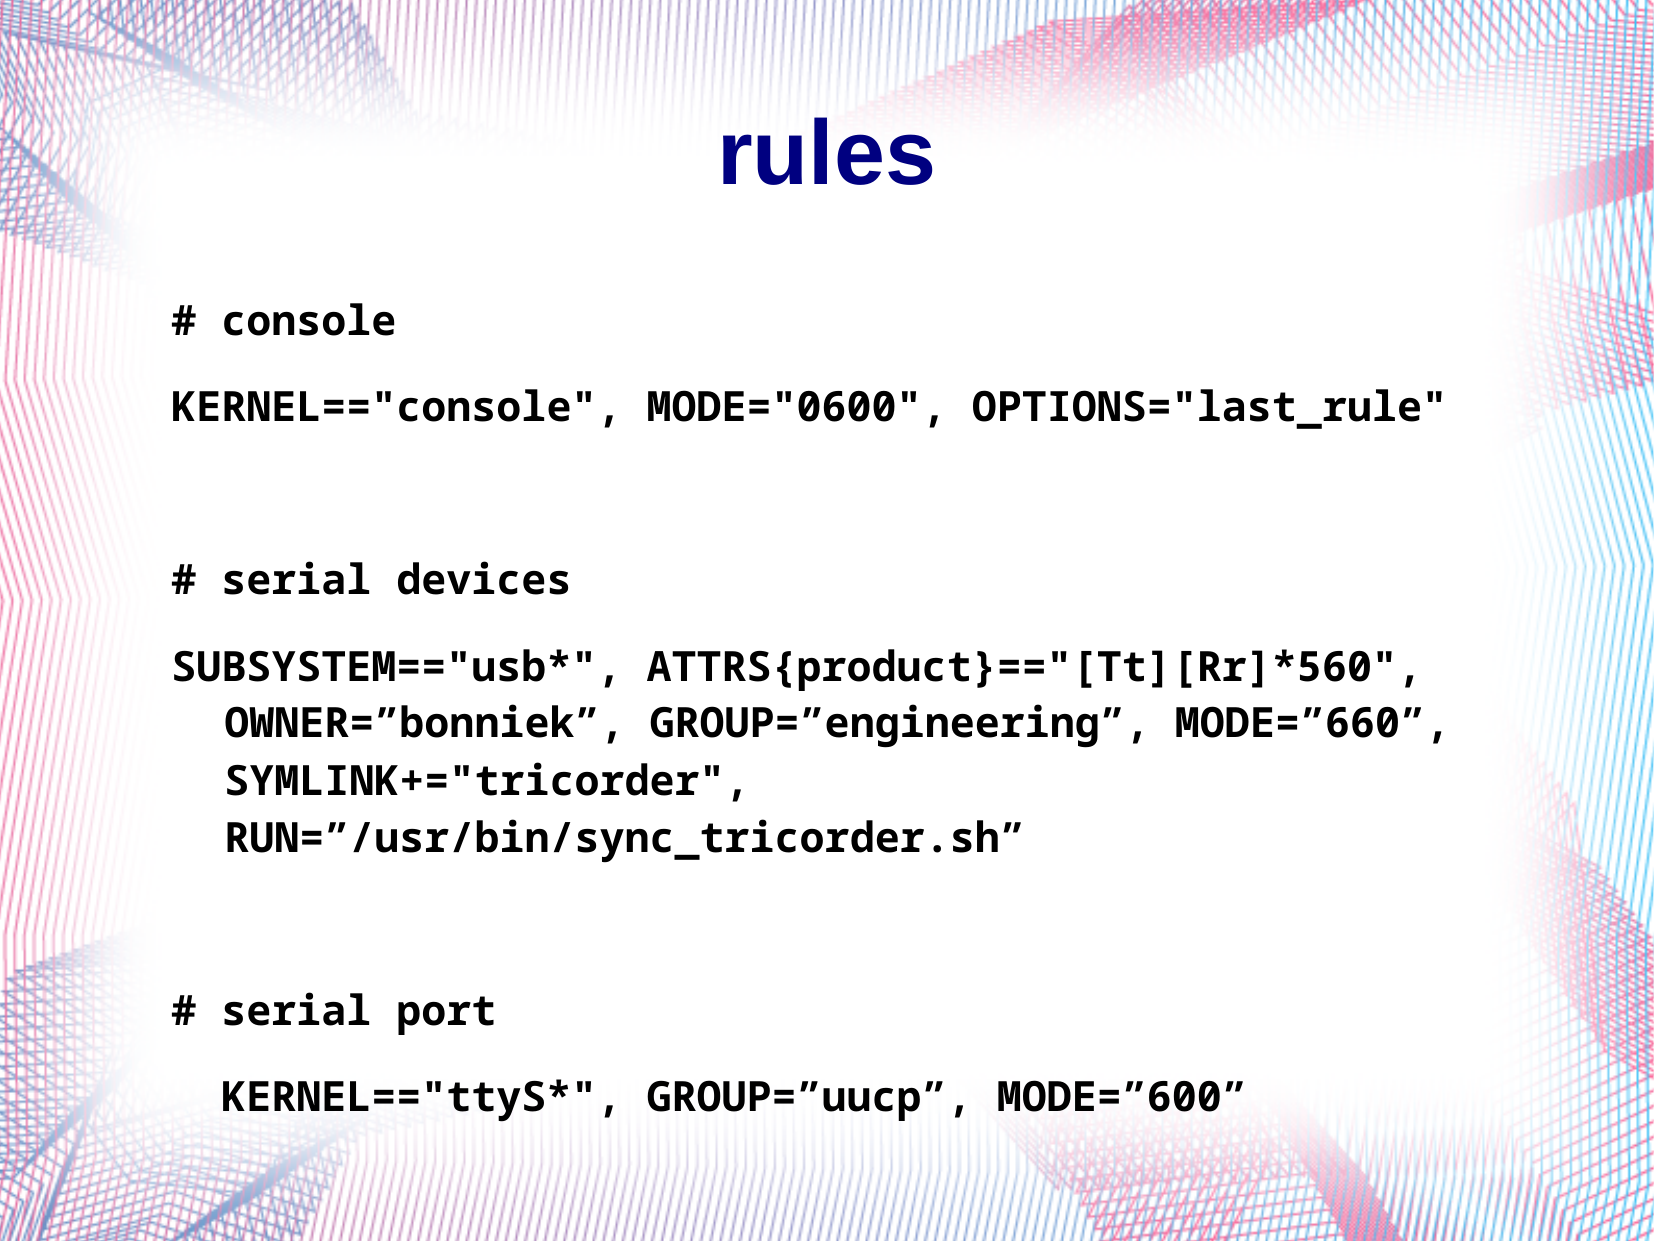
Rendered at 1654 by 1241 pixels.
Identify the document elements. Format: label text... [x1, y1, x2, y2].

list # console KERNEL=="console", MODE="0600", OPTIONS="last_rule" # serial devices SUBSYSTEM=="usb*", ATTRS{product}=="[Tt][Rr]*560", OWNER=”bonniek”, GROUP=”engineering”, MODE=”660”, SYMLINK+="tricorder", RUN=”/usr/bin/sync_tricorder.sh” # serial port KERNEL=="ttyS*", GROUP=”uucp”, MODE=”600” [82, 290, 1571, 1109]
title rules [82, 49, 1571, 257]
picture [0, 0, 1654, 1241]
